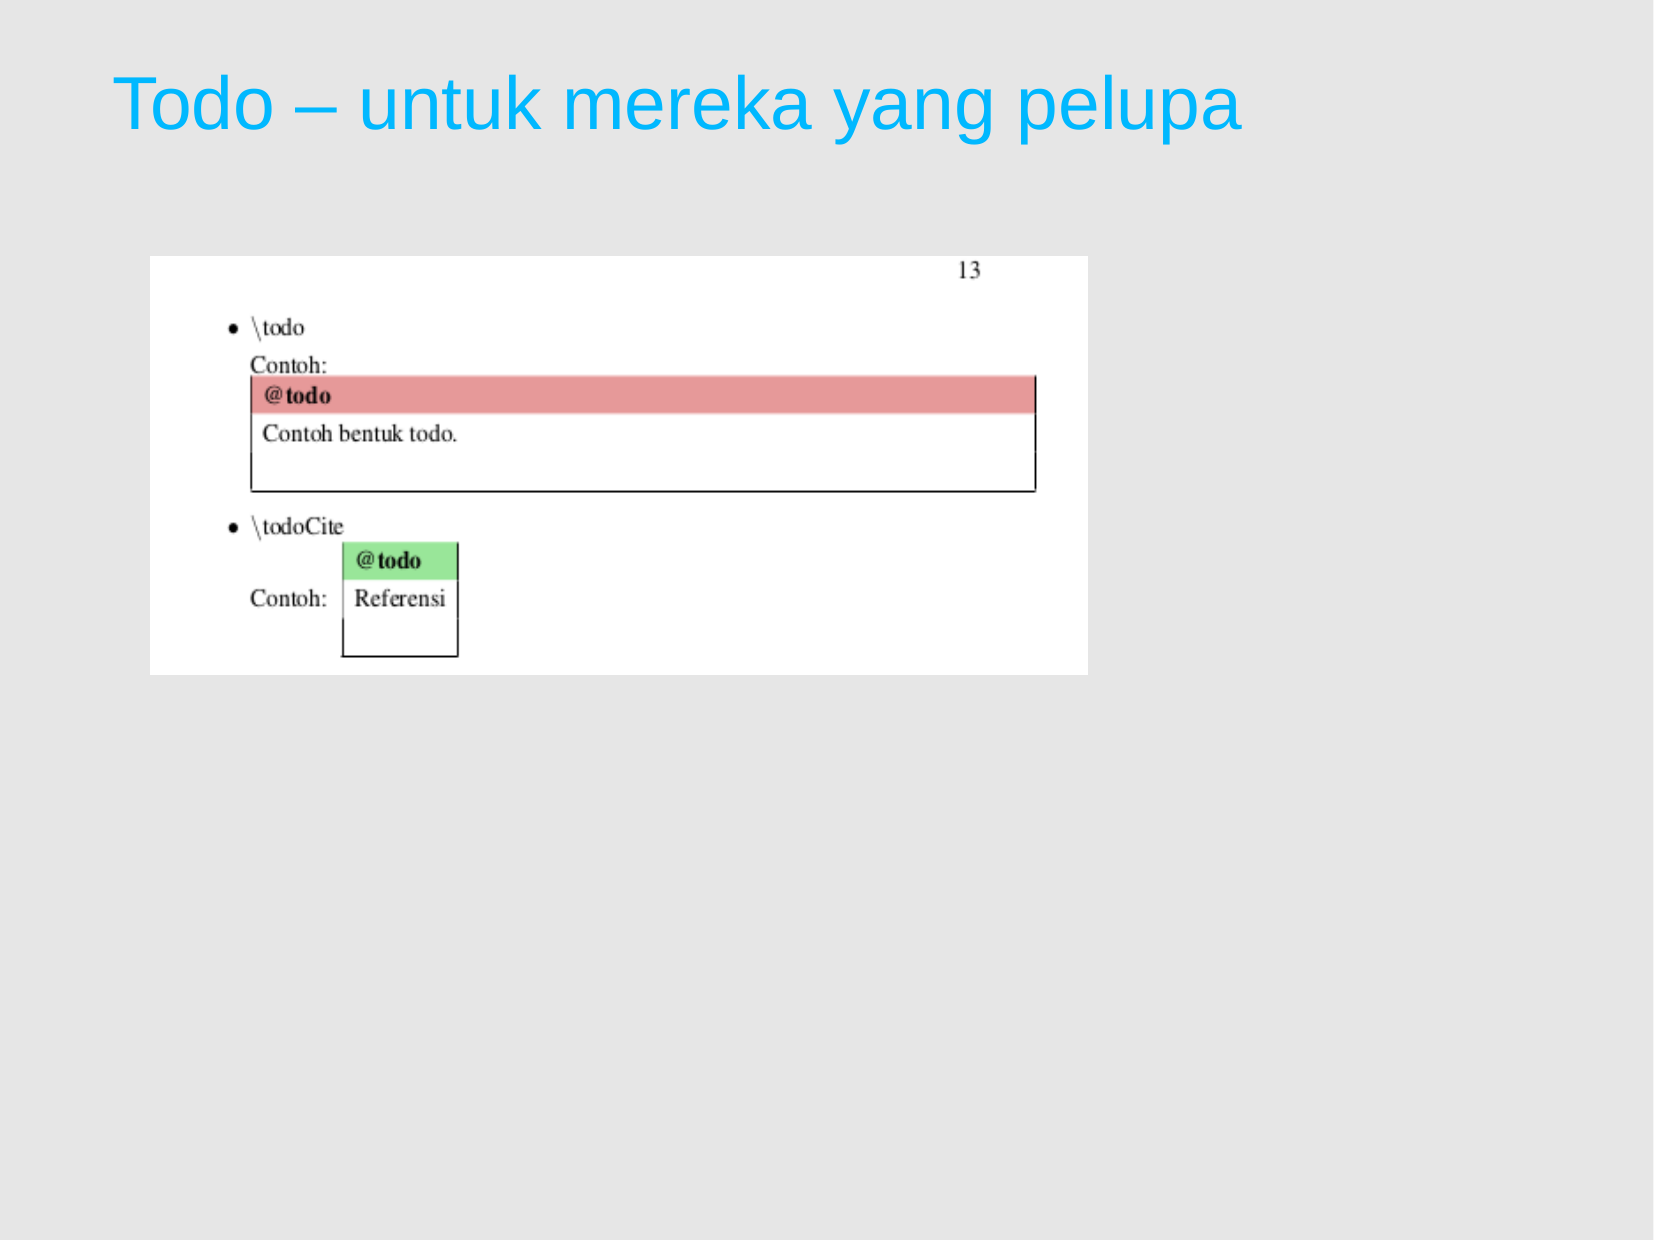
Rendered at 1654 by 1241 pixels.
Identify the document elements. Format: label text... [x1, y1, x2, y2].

title Todo – untuk mereka yang pelupa [112, 56, 1571, 151]
picture [150, 256, 1088, 676]
